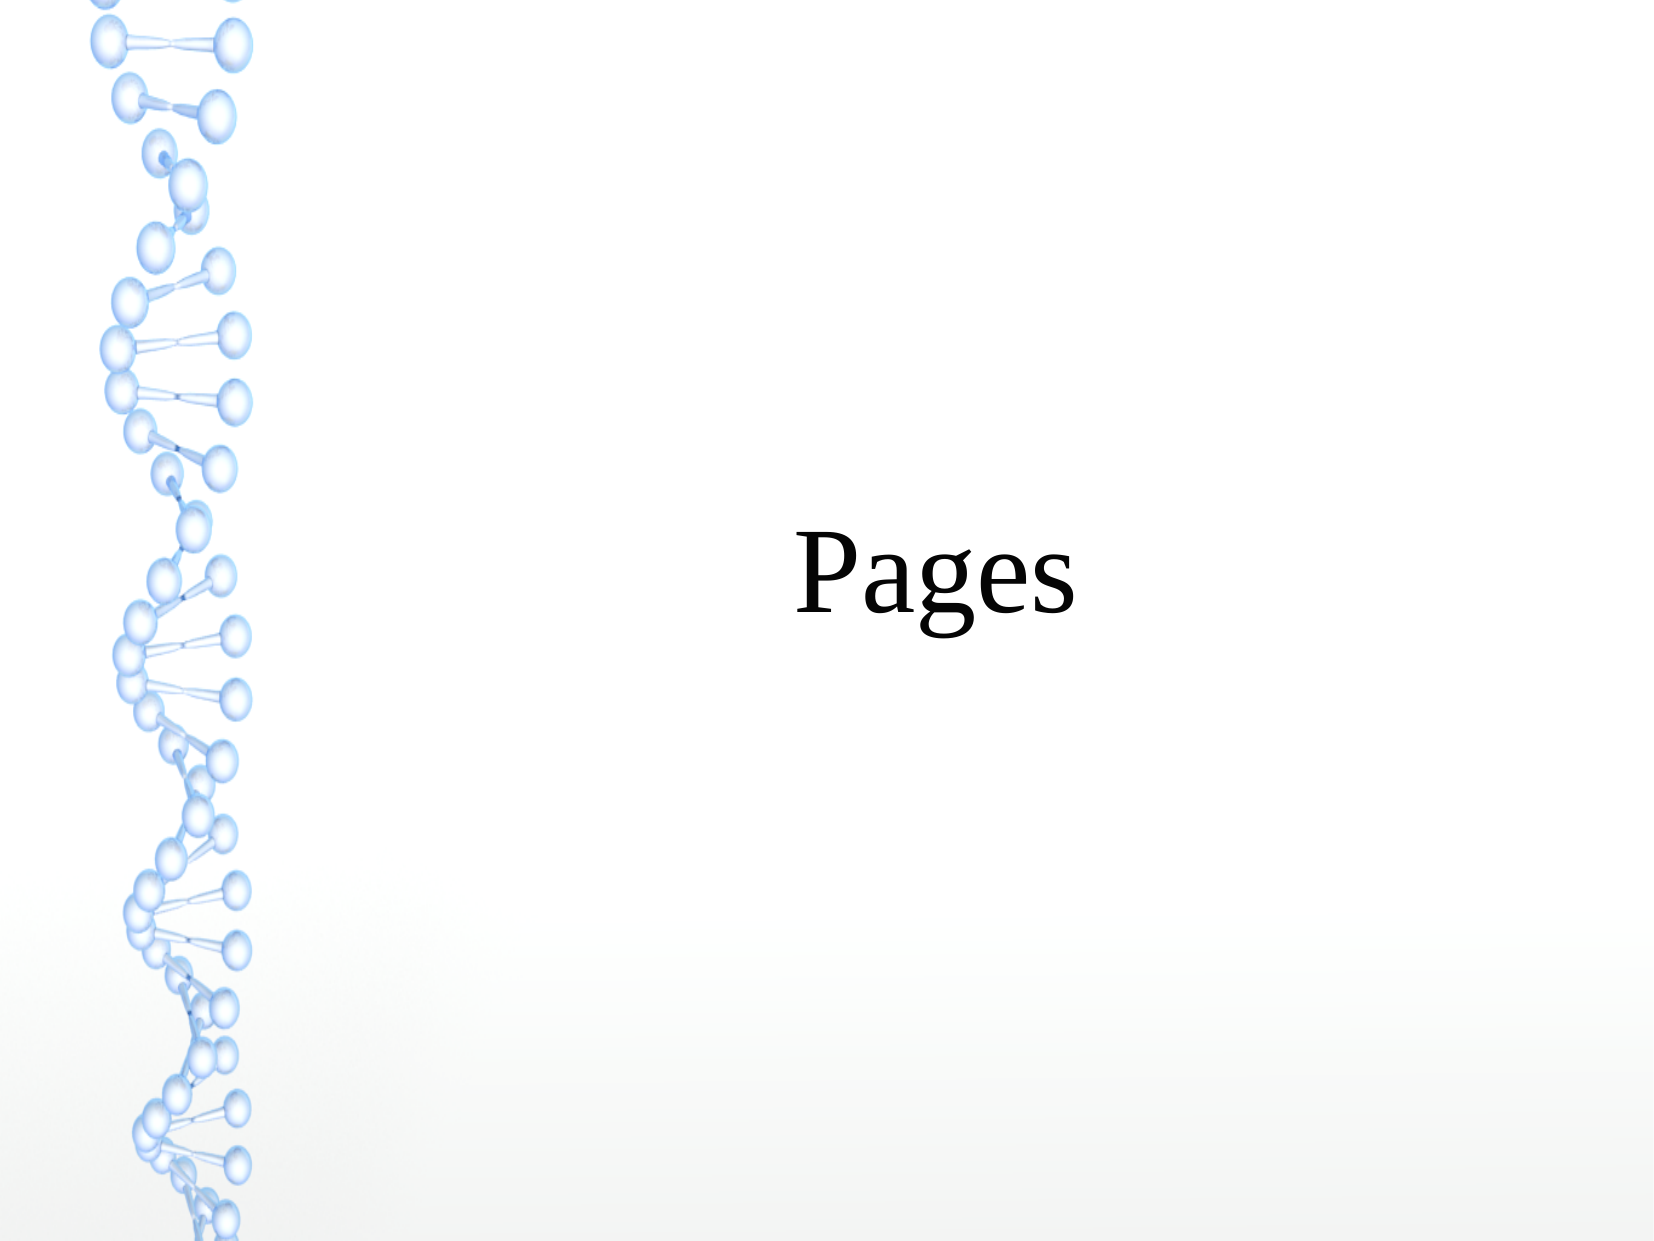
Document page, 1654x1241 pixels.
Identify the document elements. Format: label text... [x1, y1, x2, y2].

title Pages [271, 468, 1601, 674]
picture [0, 0, 1654, 1241]
